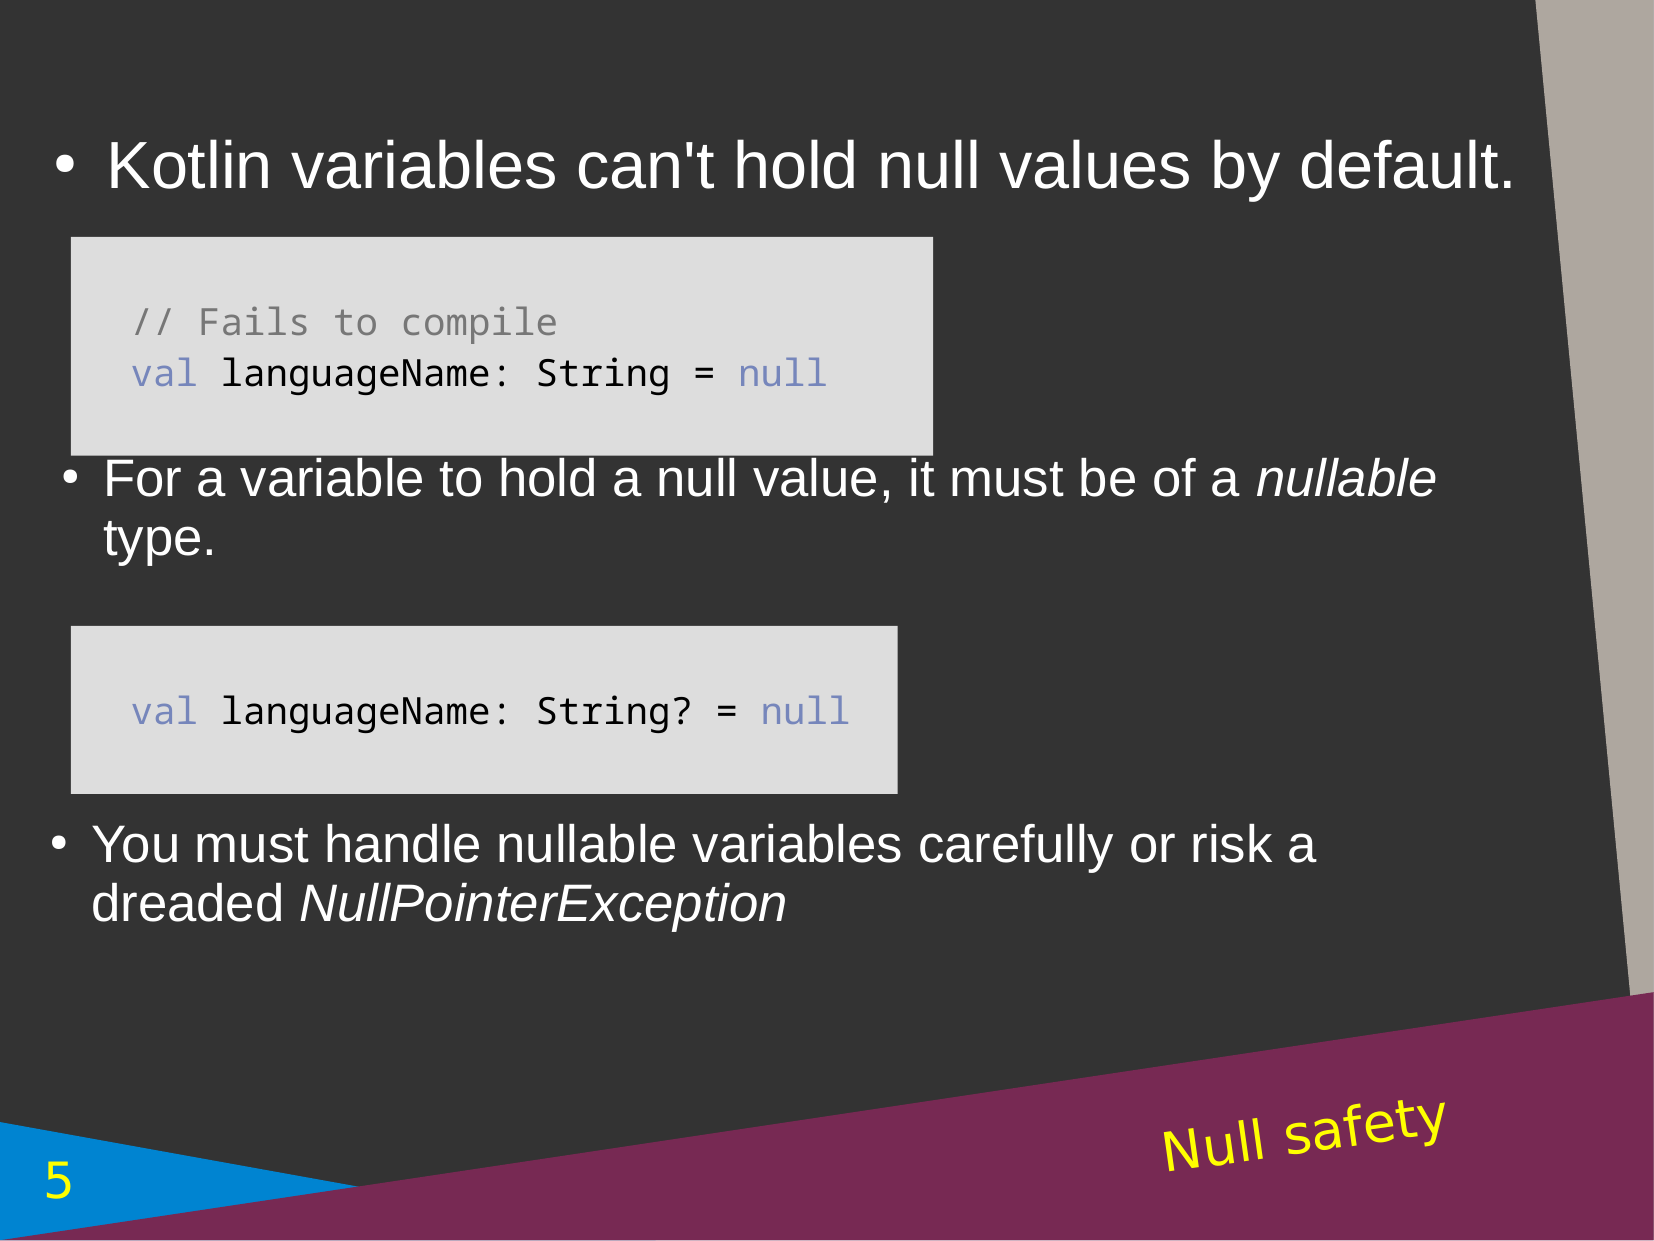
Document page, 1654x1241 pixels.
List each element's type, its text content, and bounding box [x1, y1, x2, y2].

text_box [59, 602, 910, 660]
list For a variable to hold a null value, it must be of a nullable type. [47, 448, 1536, 567]
list You must handle nullable variables carefully or risk a dreaded NullPointerException [35, 814, 1524, 934]
text_box val languageName: String? = null [70, 625, 898, 754]
title Null safety [956, 995, 1654, 1241]
list Kotlin variables can't hold null values by default. [35, 106, 1524, 225]
text_box // Fails to compile val languageName: String = null [70, 236, 934, 402]
